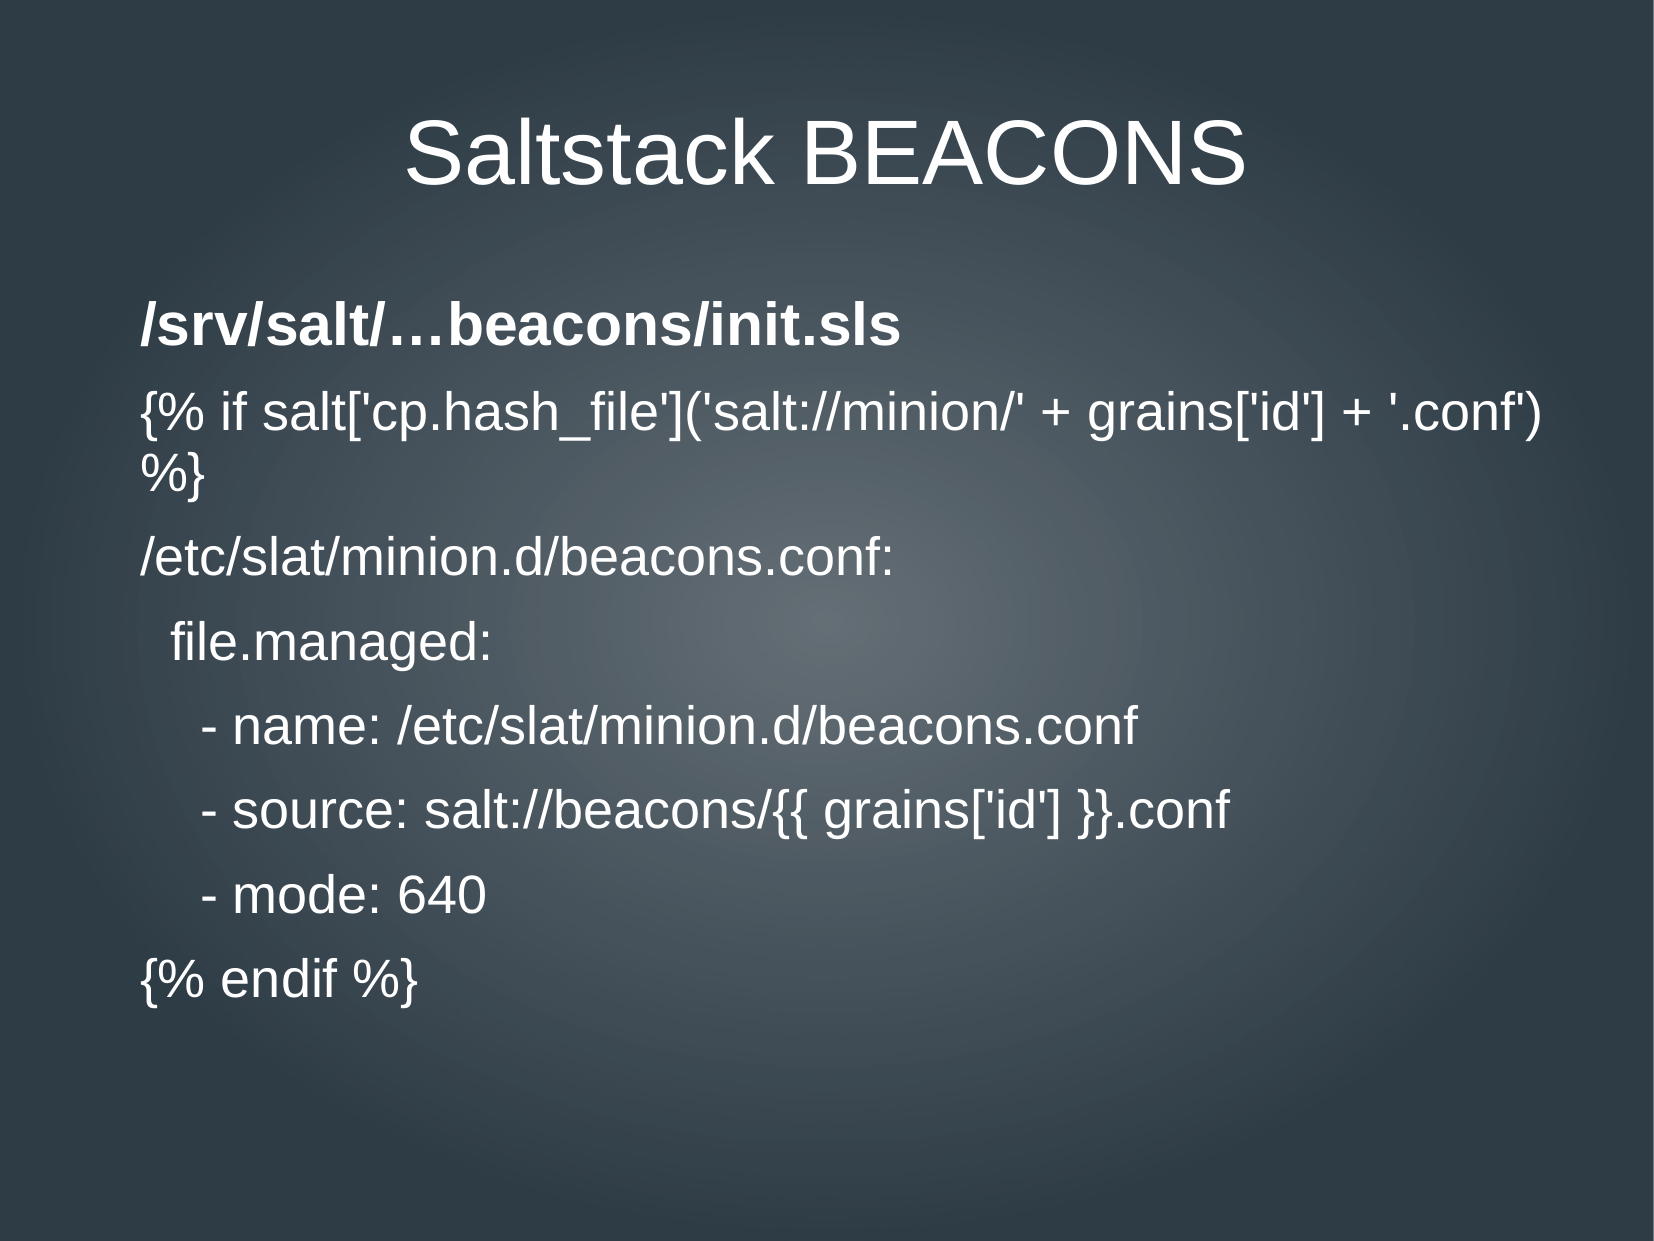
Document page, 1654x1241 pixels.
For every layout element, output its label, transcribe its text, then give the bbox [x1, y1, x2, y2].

title Saltstack BEACONS [82, 49, 1571, 257]
list /srv/salt/…beacons/init.sls {% if salt['cp.hash_file']('salt://minion/' + grains['id'] + '.conf') %} /etc/slat/minion.d/beacons.conf: file.managed: - name: /etc/slat/minion.d/beacons.conf - source: salt://beacons/{{ grains['id'] }}.conf - mode: 640 {% endif %} [82, 290, 1571, 1010]
